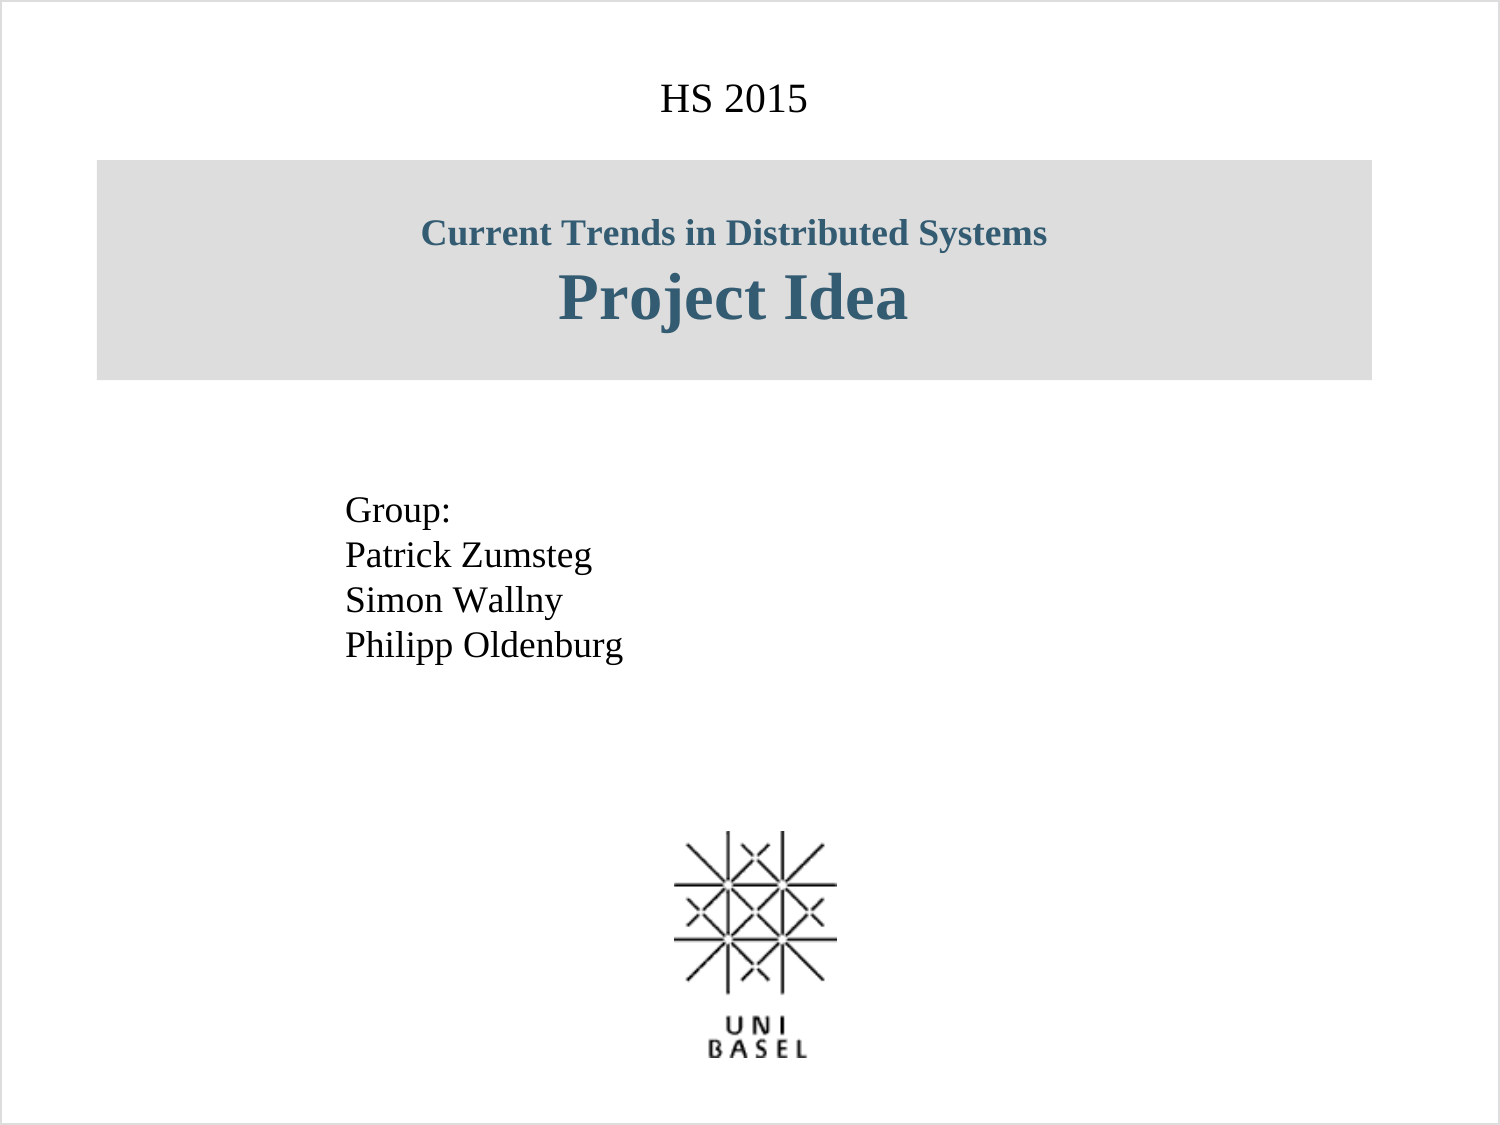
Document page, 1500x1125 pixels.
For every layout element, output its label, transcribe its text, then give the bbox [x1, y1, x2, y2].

text_box Group: Patrick Zumsteg Simon Wallny Philipp Oldenburg [330, 476, 639, 673]
text_box HS 2015 [209, 63, 1260, 139]
picture [674, 831, 837, 1059]
text_box Current Trends in Distributed Systems Project Idea [96, 160, 1372, 381]
